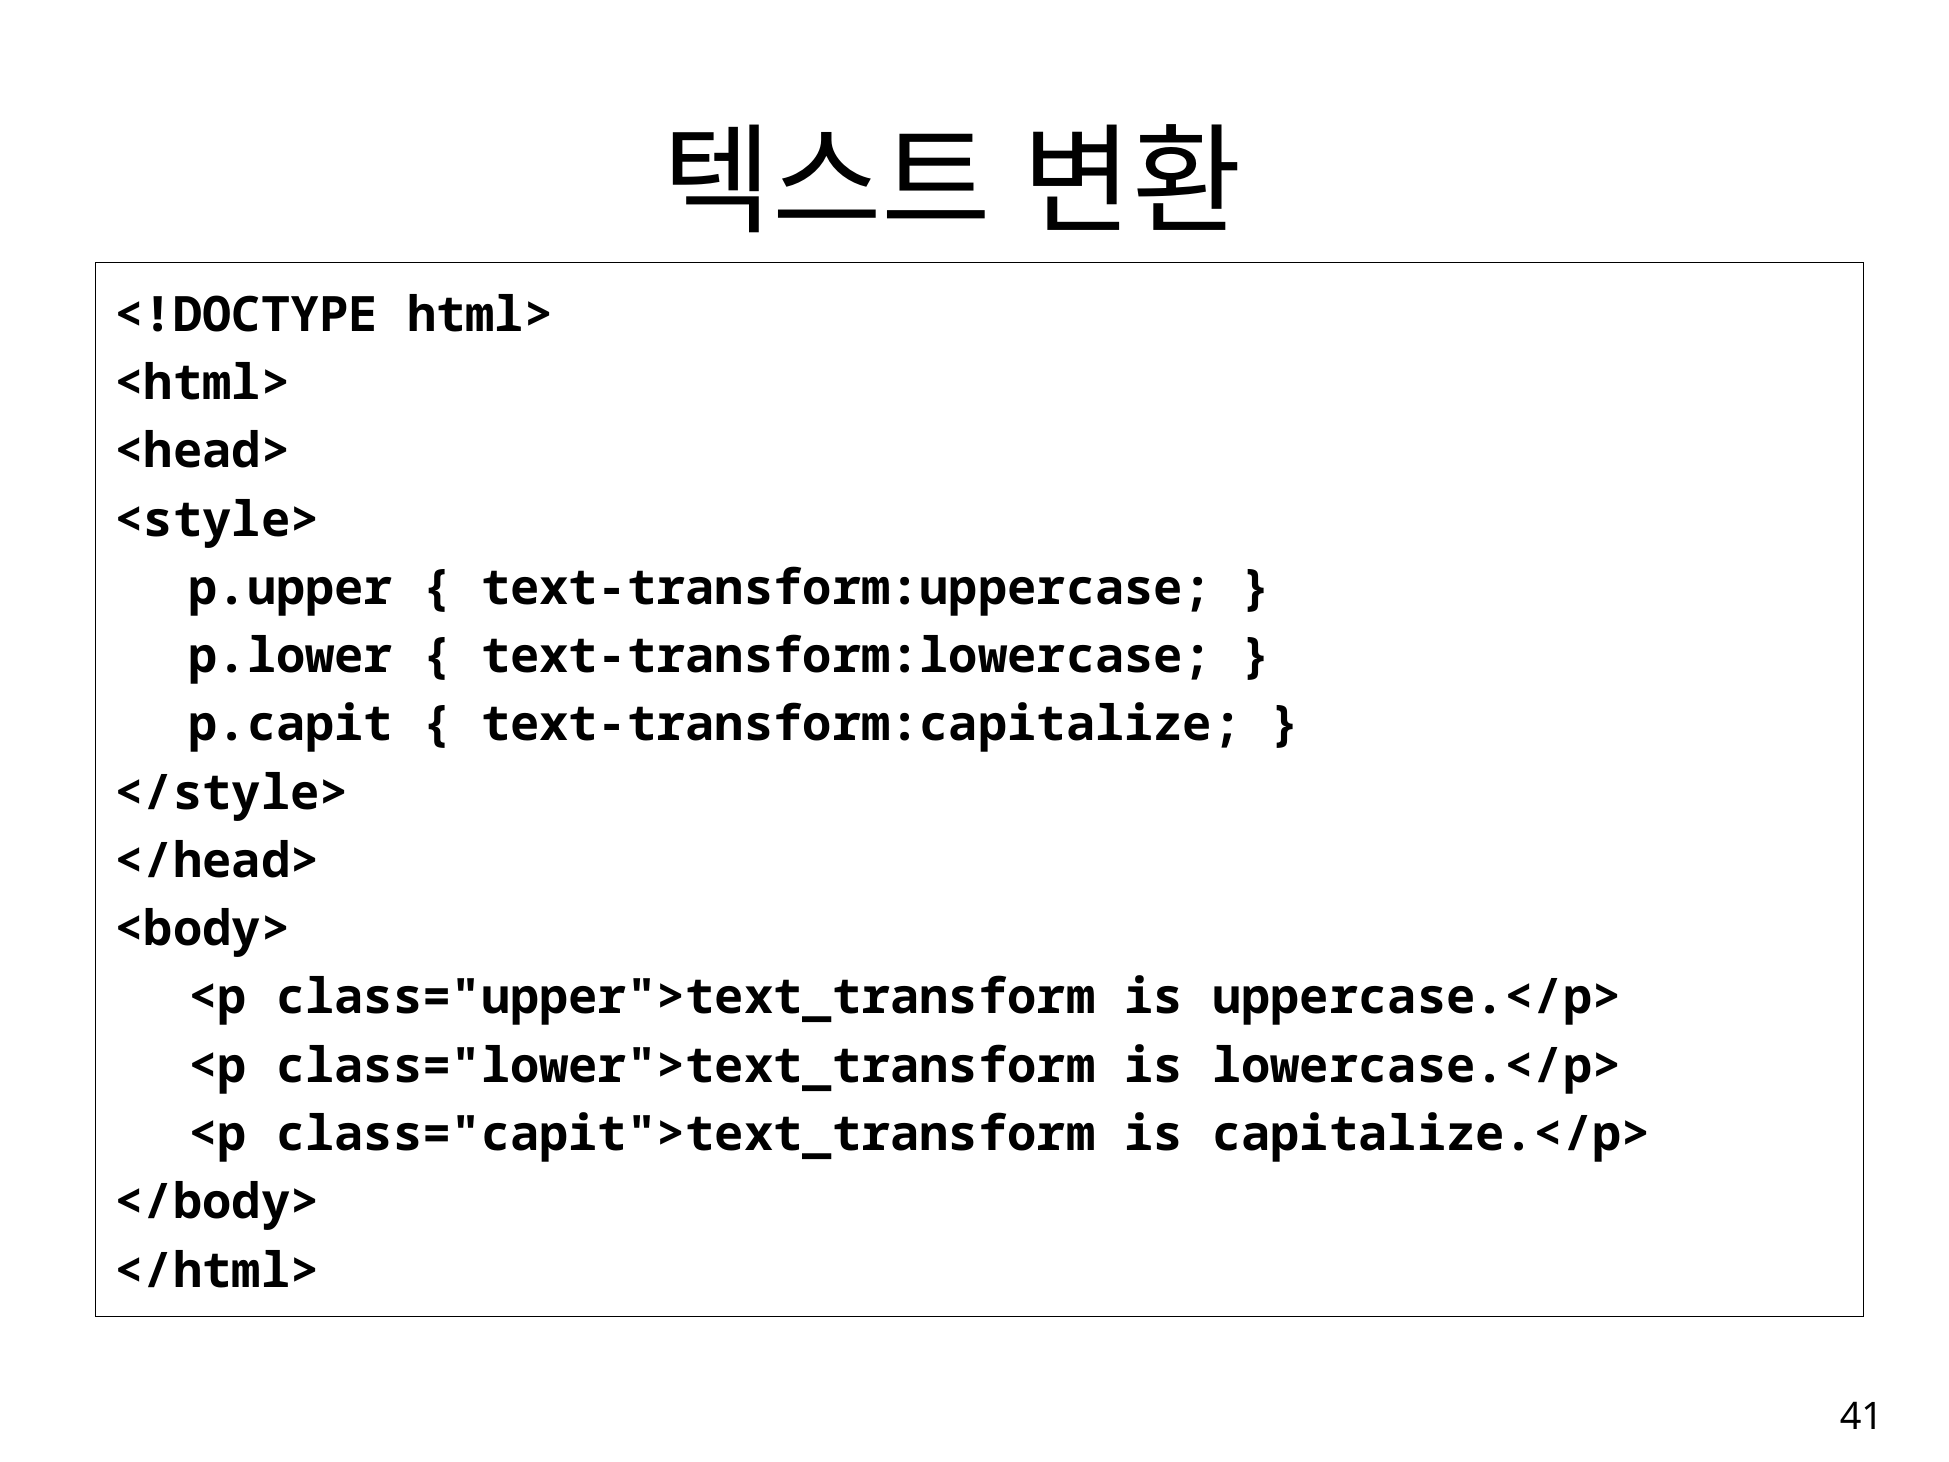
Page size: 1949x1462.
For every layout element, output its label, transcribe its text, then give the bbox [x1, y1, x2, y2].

title 텍스트 변환 [156, 92, 1749, 255]
slide_number <숫자> [1496, 1372, 1899, 1462]
text_box <!DOCTYPE html> <html> <head> <style> p.upper { text-transform:uppercase; } p.lower { text-transform:lowercase; } p.capit { text-transform:capitalize; } </style> </head> <body> <p class="upper">text_transform is uppercase.</p> <p class="lower">text_transform is lowercase.</p> <p class="capit">text_transform is capitalize.</p> </body> </html> [95, 262, 1864, 1317]
